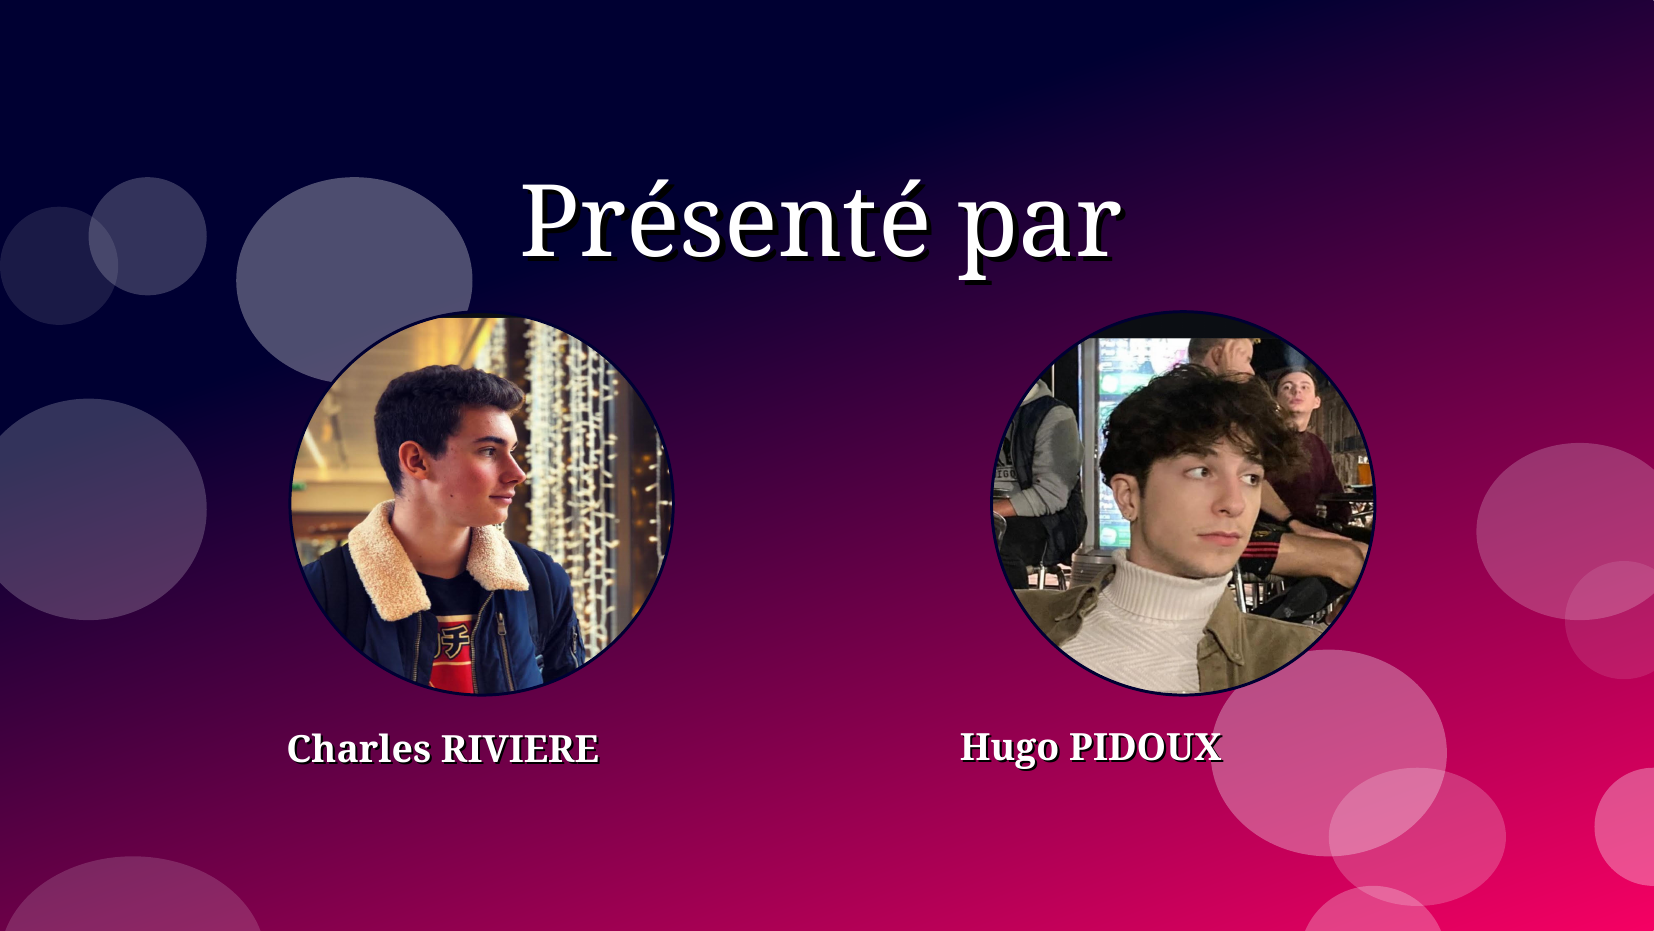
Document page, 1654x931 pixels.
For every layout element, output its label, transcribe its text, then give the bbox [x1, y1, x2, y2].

text_box [289, 141, 1407, 846]
text_box Charles RIVIERE [271, 714, 887, 816]
text_box Hugo PIDOUX [945, 713, 1561, 814]
text_box Présenté par [328, 141, 1314, 301]
